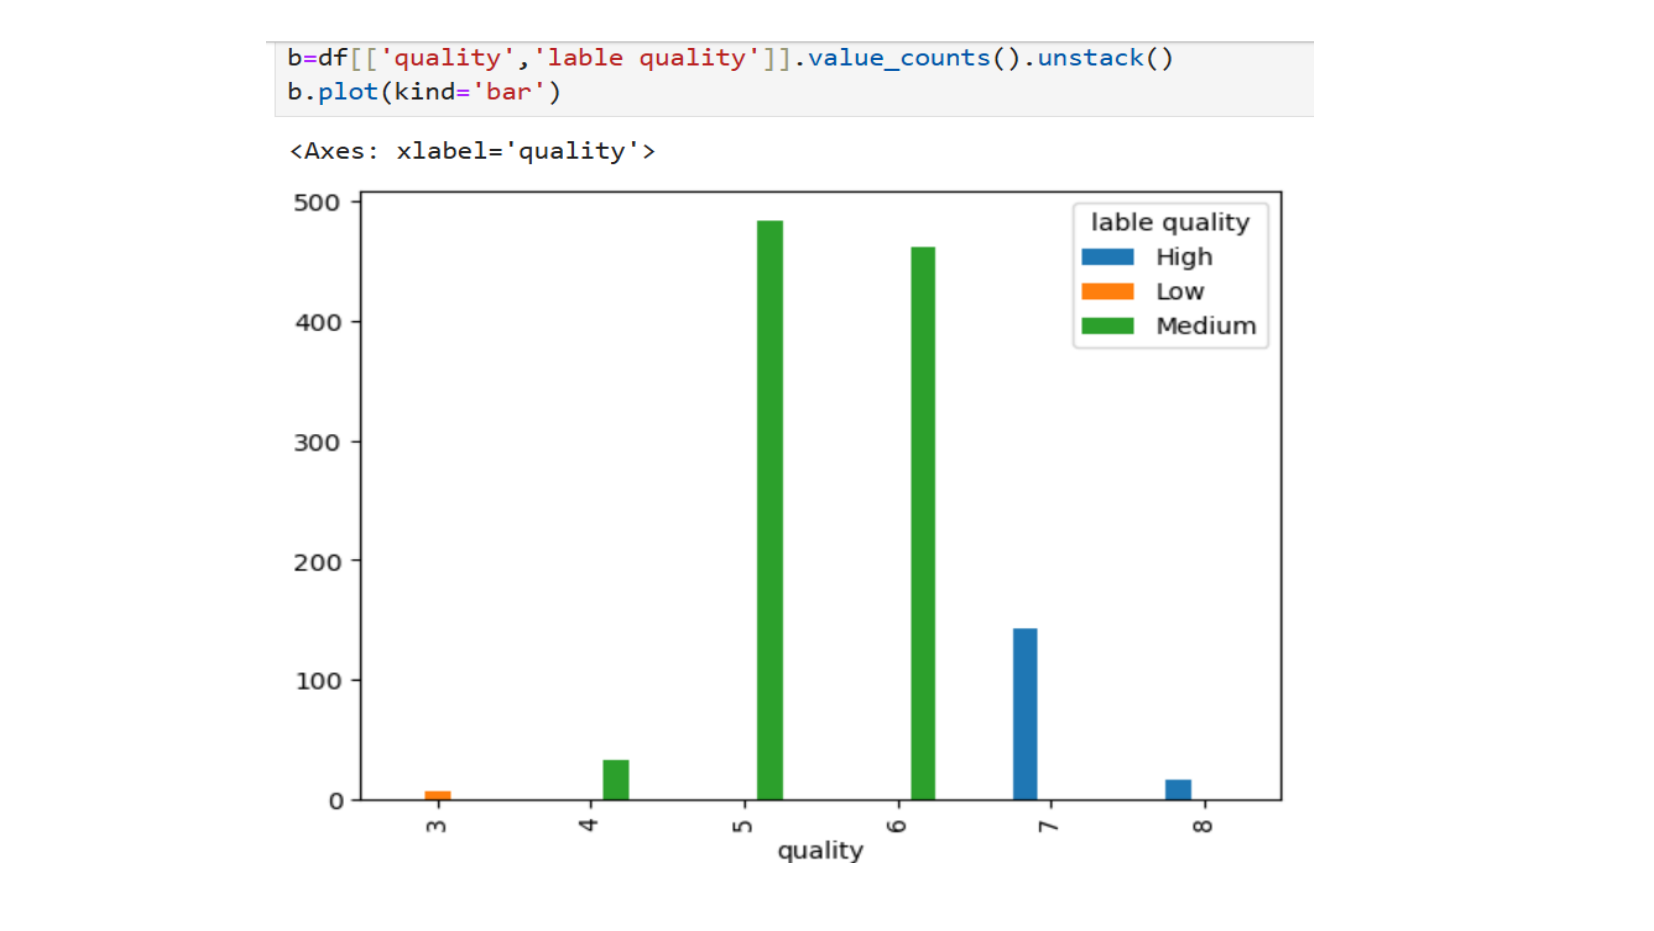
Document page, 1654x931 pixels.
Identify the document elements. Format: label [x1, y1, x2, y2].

picture [266, 37, 1314, 863]
